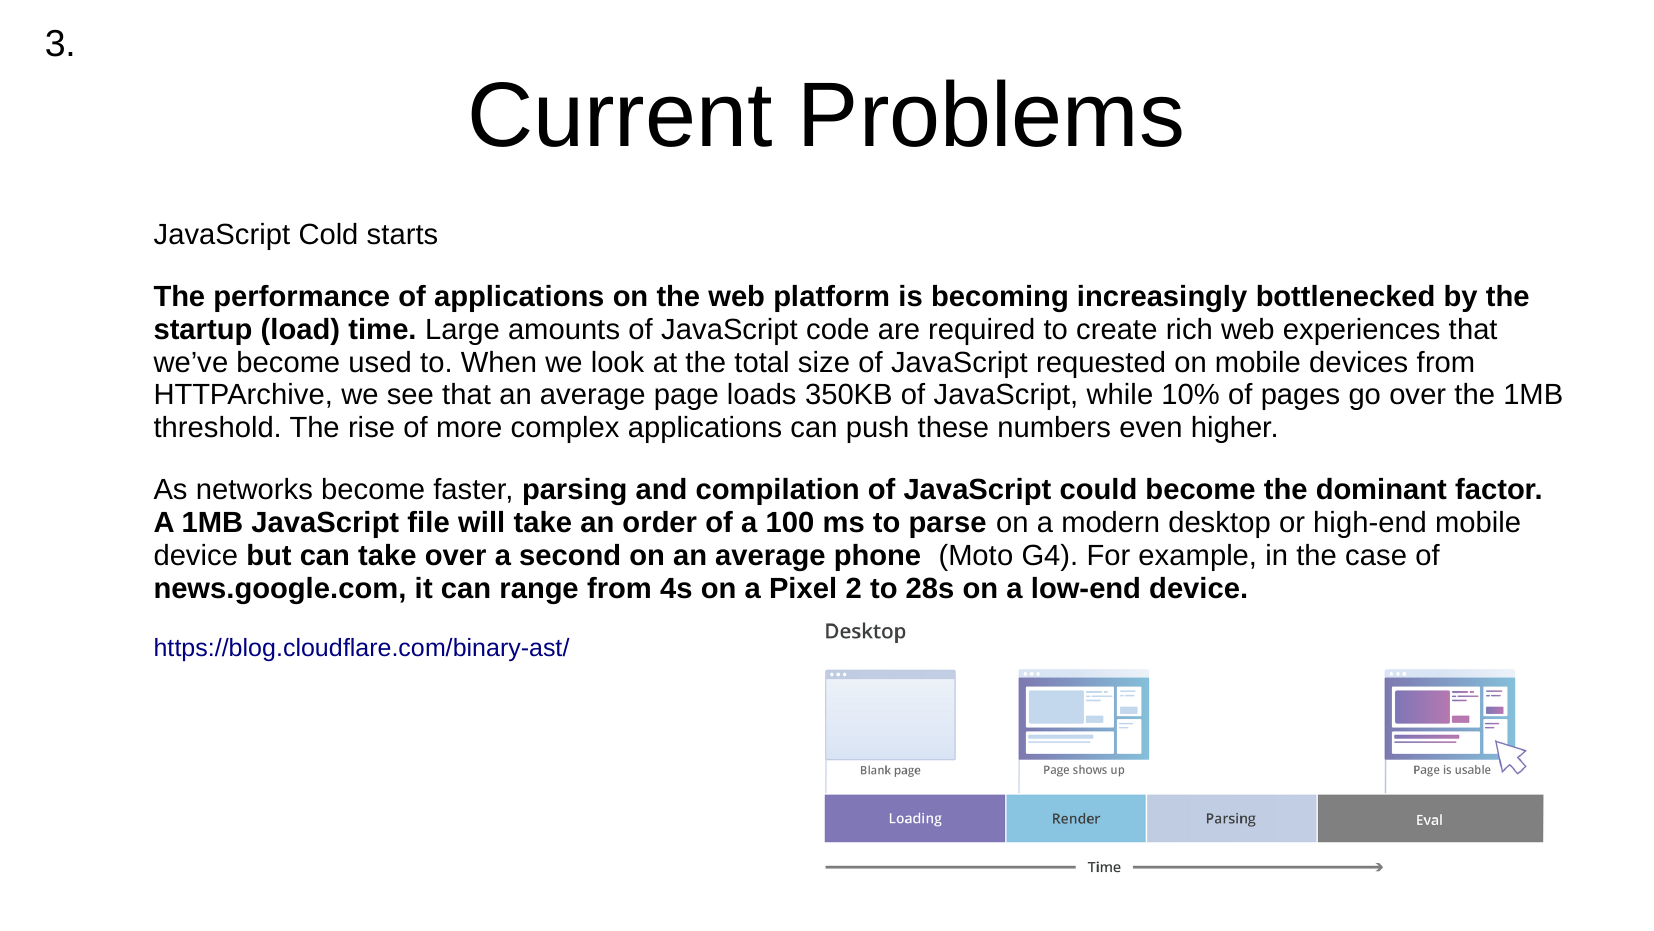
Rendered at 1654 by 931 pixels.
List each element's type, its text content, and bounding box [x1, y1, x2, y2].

list JavaScript Cold starts The performance of applications on the web platform is becoming increasingly bottlenecked by the startup (load) time. Large amounts of JavaScript code are required to create rich web experiences that we’ve become used to. When we look at the total size of JavaScript requested on mobile devices from HTTPArchive, we see that an average page loads 350KB of JavaScript, while 10% of pages go over the 1MB threshold. The rise of more complex applications can push these numbers even higher. As networks become faster, parsing and compilation of JavaScript could become the dominant factor. A 1MB JavaScript file will take an order of a 100 ms to parse on a modern desktop or high-end mobile device but can take over a second on an average phone (Moto G4). For example, in the case of news.google.com, it can range from 4s on a Pixel 2 to 28s on a low-end device. https://blog.cloudflare.com/binary-ast/ [82, 217, 1571, 758]
picture [791, 605, 1654, 916]
title Current Problems [82, 37, 1571, 193]
text_box 3. [30, 15, 92, 72]
